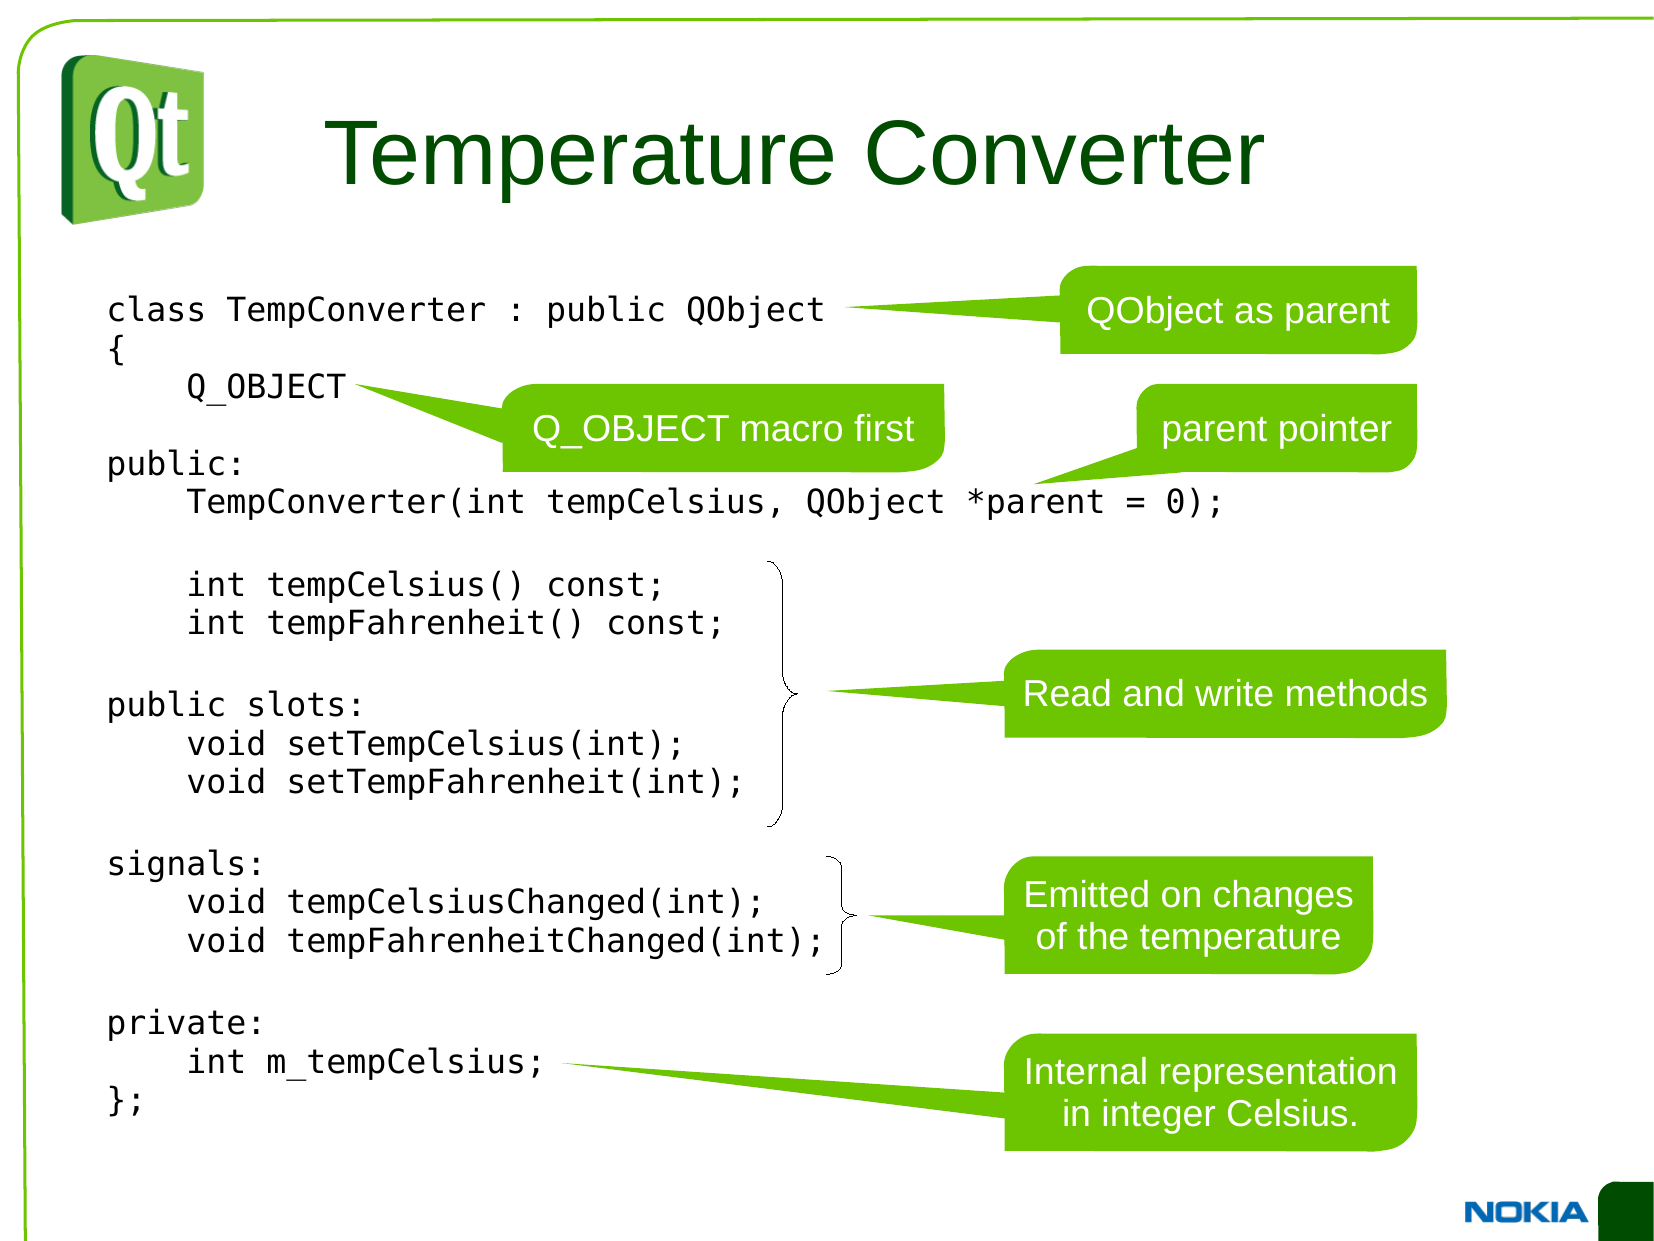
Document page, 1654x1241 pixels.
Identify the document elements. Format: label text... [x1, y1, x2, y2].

text_box [1033, 448, 1182, 485]
text_box [868, 915, 1004, 940]
text_box QObject as parent [1059, 265, 1418, 355]
text_box Internal representation in integer Celsius. [1003, 1033, 1418, 1152]
text_box class TempConverter : public QObject { Q_OBJECT public: TempConverter(int tempCelsius, QObject *parent = 0); int tempCelsius() const; int tempFahrenheit() const; public slots: void setTempCelsius(int); void setTempFahrenheit(int); signals: void tempCelsiusChanged(int); void tempFahrenheitChanged(int); private: int m_tempCelsius; }; [91, 283, 1536, 1131]
text_box [826, 680, 1004, 707]
text_box [354, 383, 502, 443]
text_box parent pointer [1136, 383, 1418, 473]
text_box Read and write methods [1003, 649, 1447, 739]
text_box Emitted on changes of the temperature [1003, 856, 1374, 975]
text_box [844, 295, 1060, 323]
picture [61, 55, 204, 225]
text_box Q_OBJECT macro first [501, 383, 945, 473]
text_box [561, 1062, 1004, 1119]
title Temperature Converter [257, 49, 1333, 257]
picture [1465, 1201, 1589, 1223]
